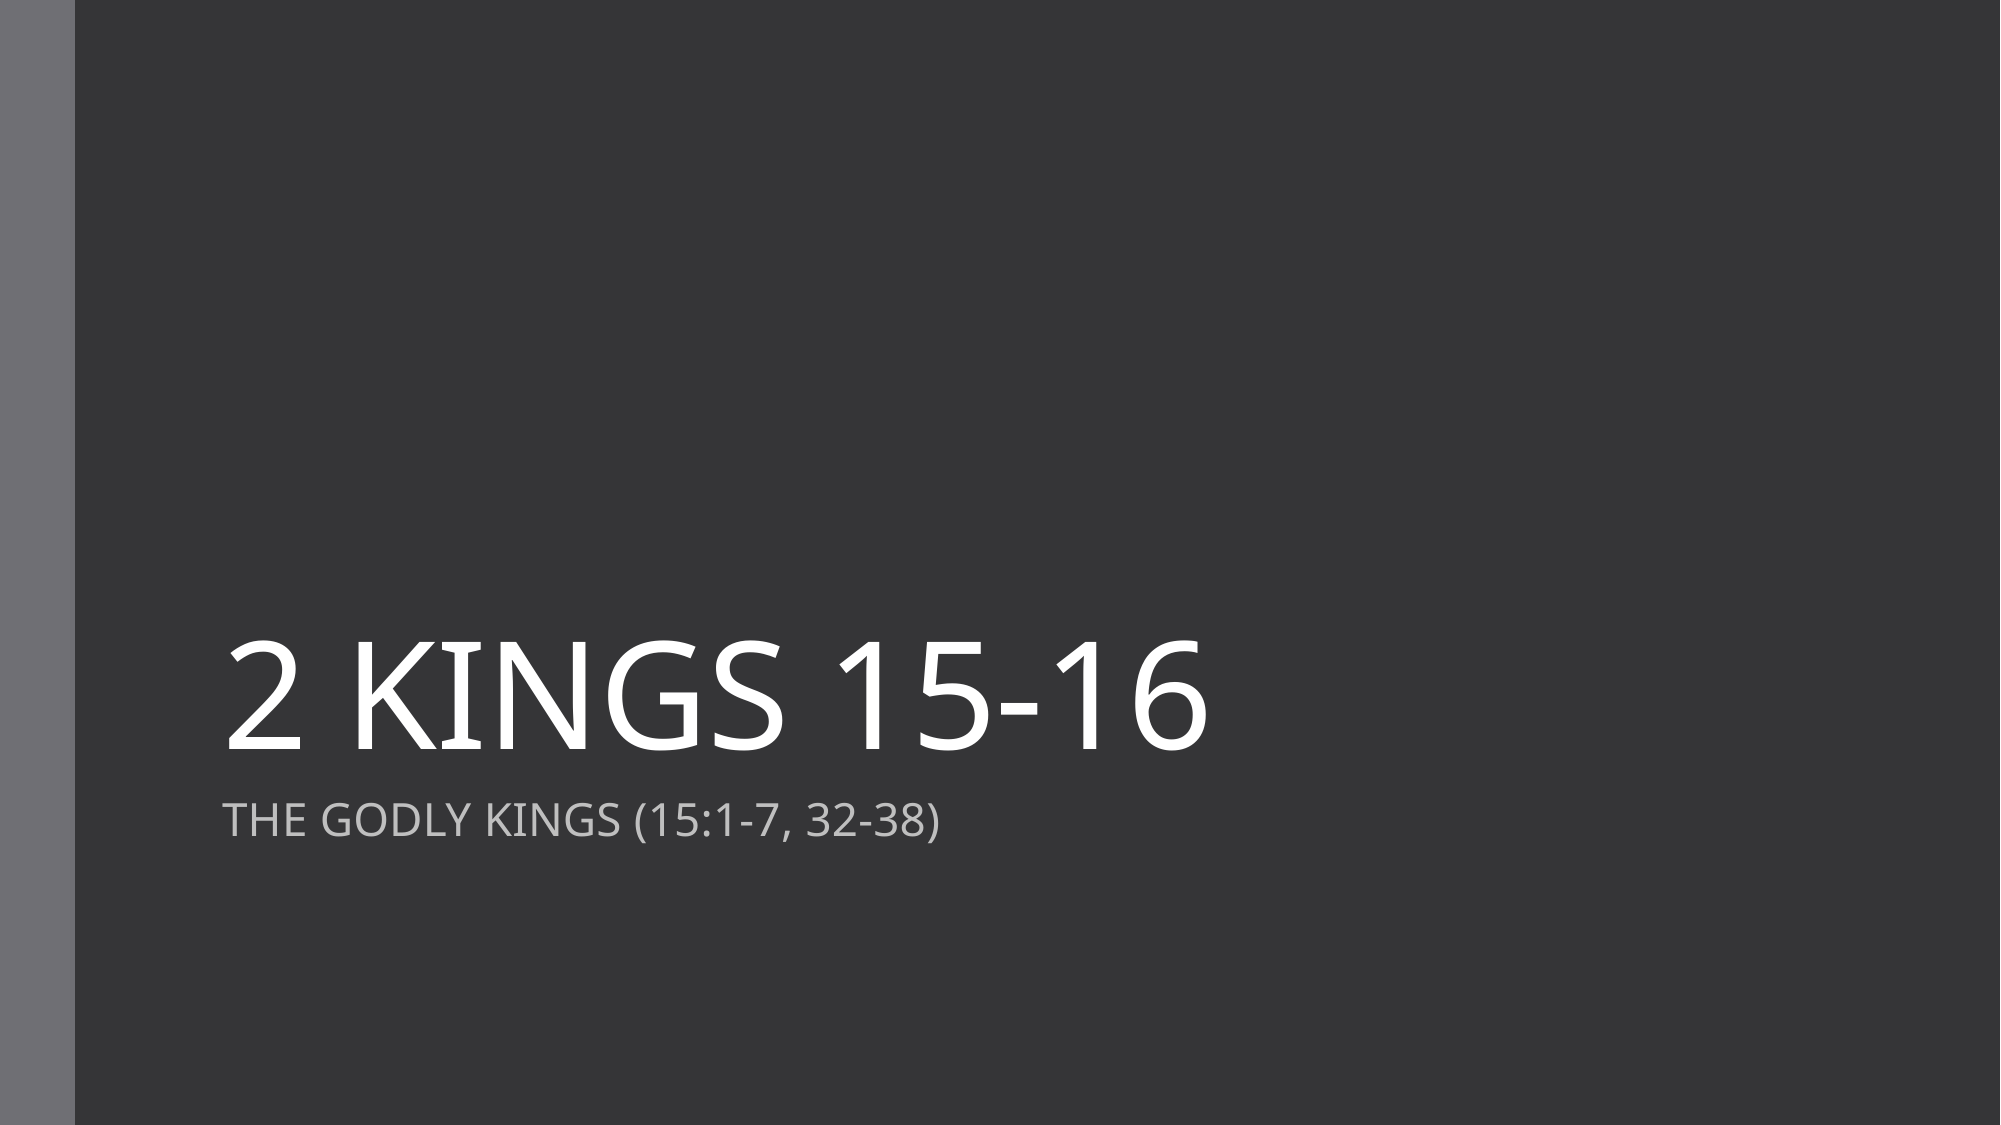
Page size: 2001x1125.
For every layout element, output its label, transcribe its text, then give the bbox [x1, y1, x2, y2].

title 2 KINGS 15-16 [206, 124, 1752, 787]
subtitle THE GODLY KINGS (15:1-7, 32-38) [206, 787, 1752, 1066]
